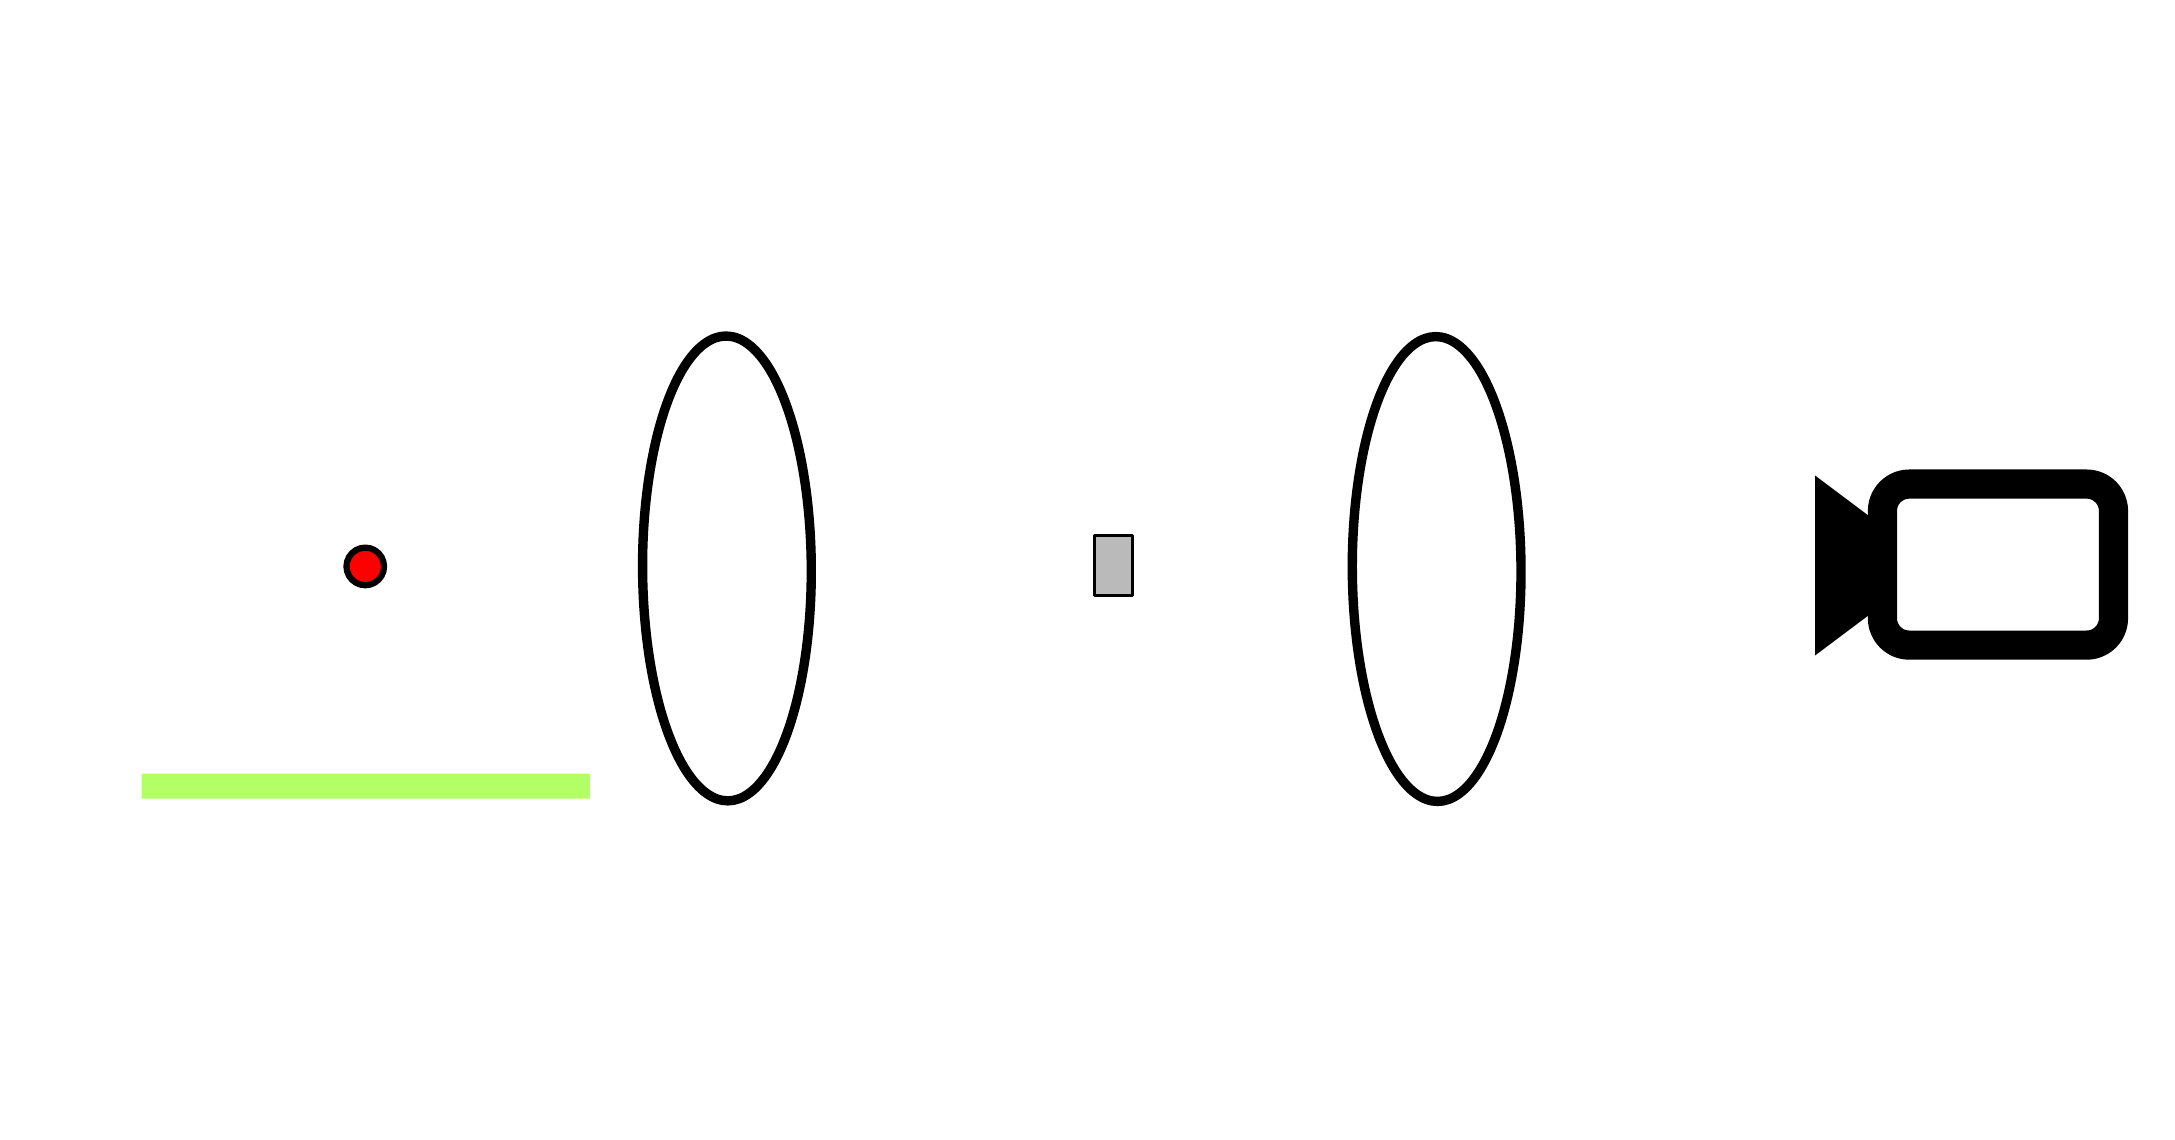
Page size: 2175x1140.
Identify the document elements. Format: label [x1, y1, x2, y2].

text_box [642, 336, 812, 801]
text_box [1882, 484, 2114, 646]
text_box [1094, 535, 1133, 596]
text_box [1815, 475, 1876, 656]
text_box [1352, 336, 1522, 802]
text_box [346, 547, 385, 586]
